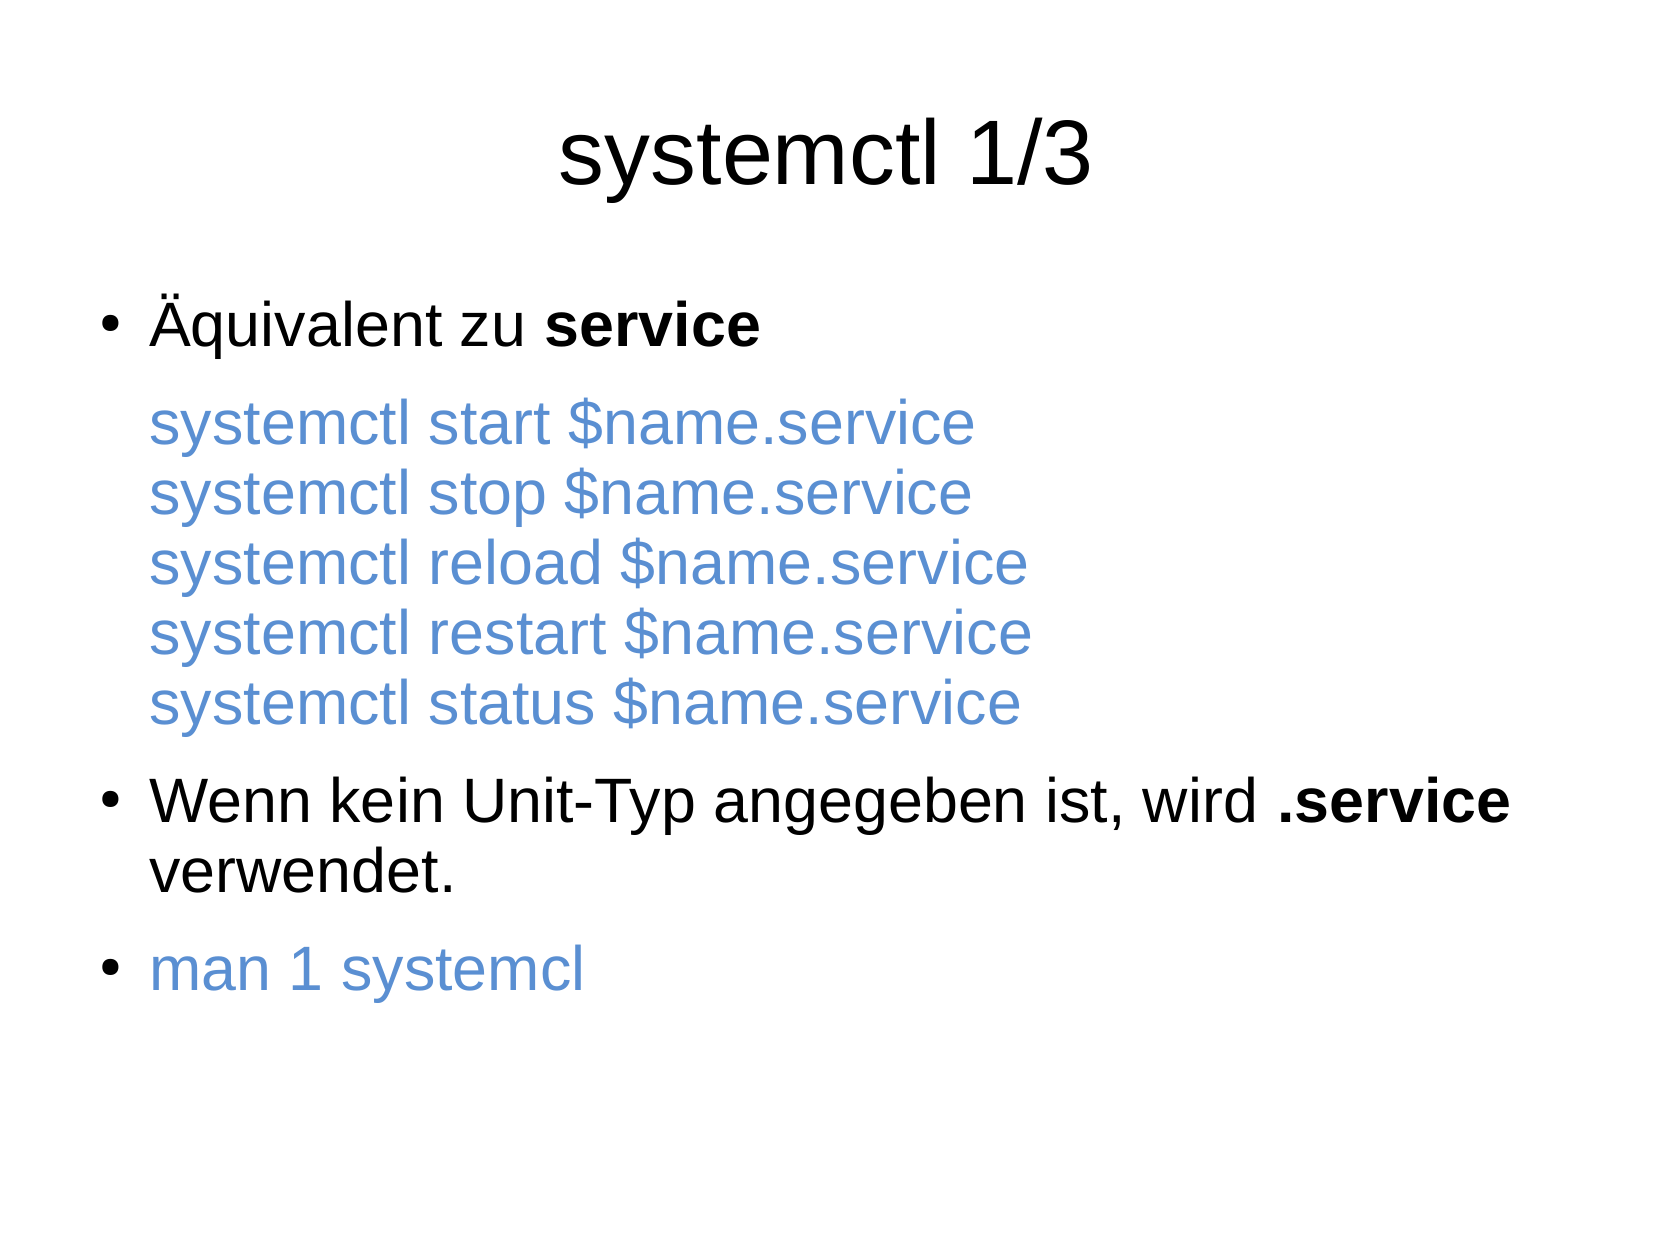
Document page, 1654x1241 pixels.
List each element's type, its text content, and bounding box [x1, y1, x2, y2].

title systemctl 1/3 [82, 49, 1571, 257]
list Äquivalent zu service systemctl start $name.service systemctl stop $name.service systemctl reload $name.service systemctl restart $name.service systemctl status $name.service Wenn kein Unit-Typ angegeben ist, wird .service verwendet. man 1 systemcl [82, 290, 1571, 1010]
